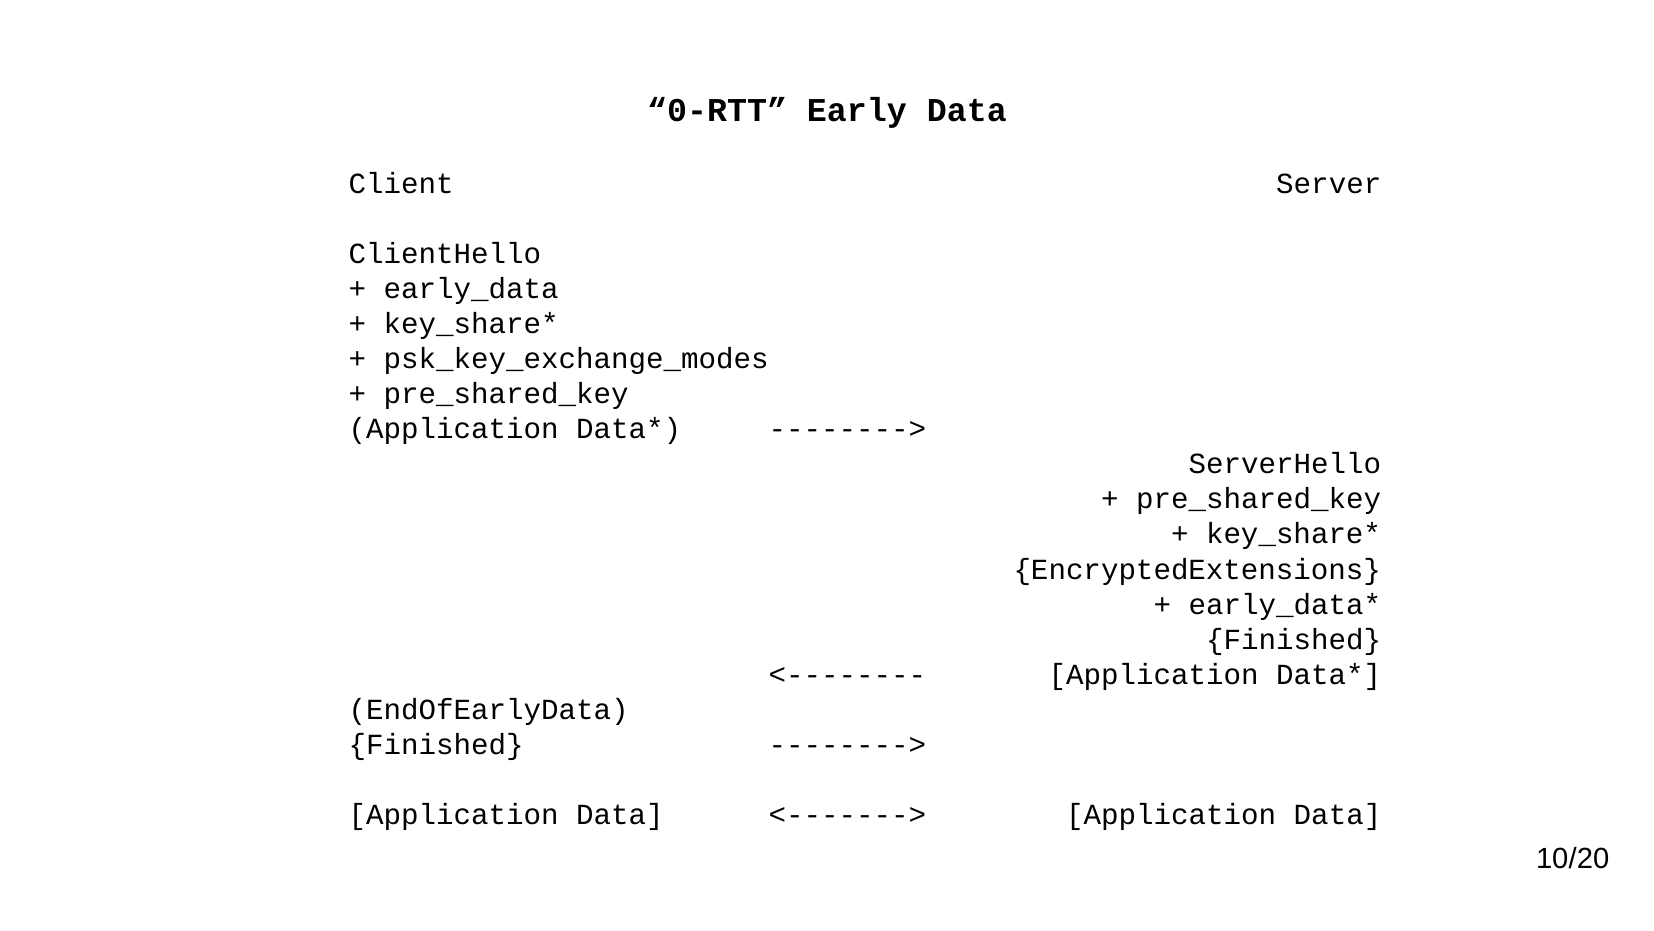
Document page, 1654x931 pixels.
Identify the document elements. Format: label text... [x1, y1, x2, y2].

list “0-RTT” Early Data Client Server ClientHello + early_data + key_share* + psk_key_exchange_modes + pre_shared_key (Application Data*) --------> ServerHello + pre_shared_key + key_share* {EncryptedExtensions} + early_data* {Finished} <-------- [Application Data*] (EndOfEarlyData) {Finished} --------> [Application Data] <-------> [Application Data] [82, 17, 1571, 904]
